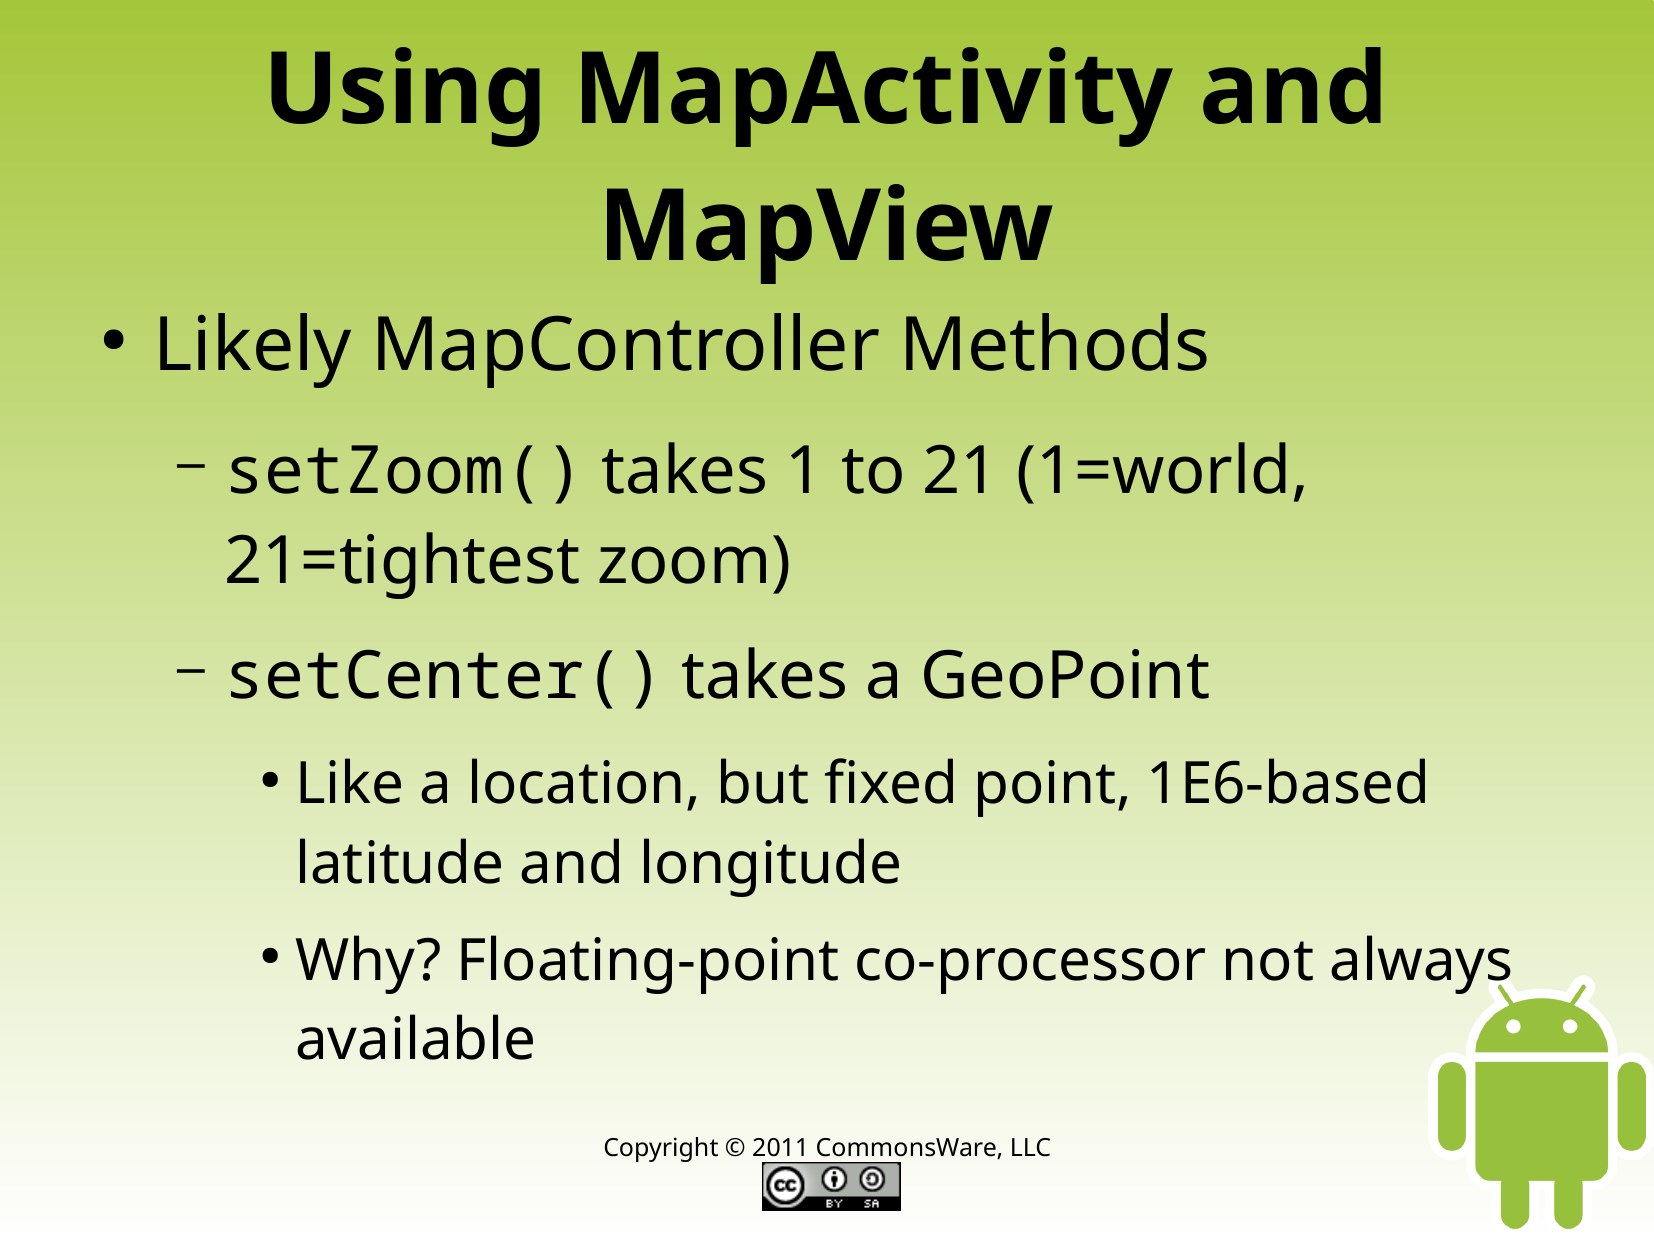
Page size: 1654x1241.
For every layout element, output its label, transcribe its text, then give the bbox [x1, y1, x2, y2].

picture [762, 1162, 901, 1211]
picture [1428, 975, 1654, 1238]
list Likely MapController Methods setZoom() takes 1 to 21 (1=world, 21=tightest zoom) setCenter() takes a GeoPoint Like a location, but fixed point, 1E6-based latitude and longitude Why? Floating-point co-processor not always available [82, 290, 1571, 1109]
title Using MapActivity and MapView [82, 49, 1571, 257]
